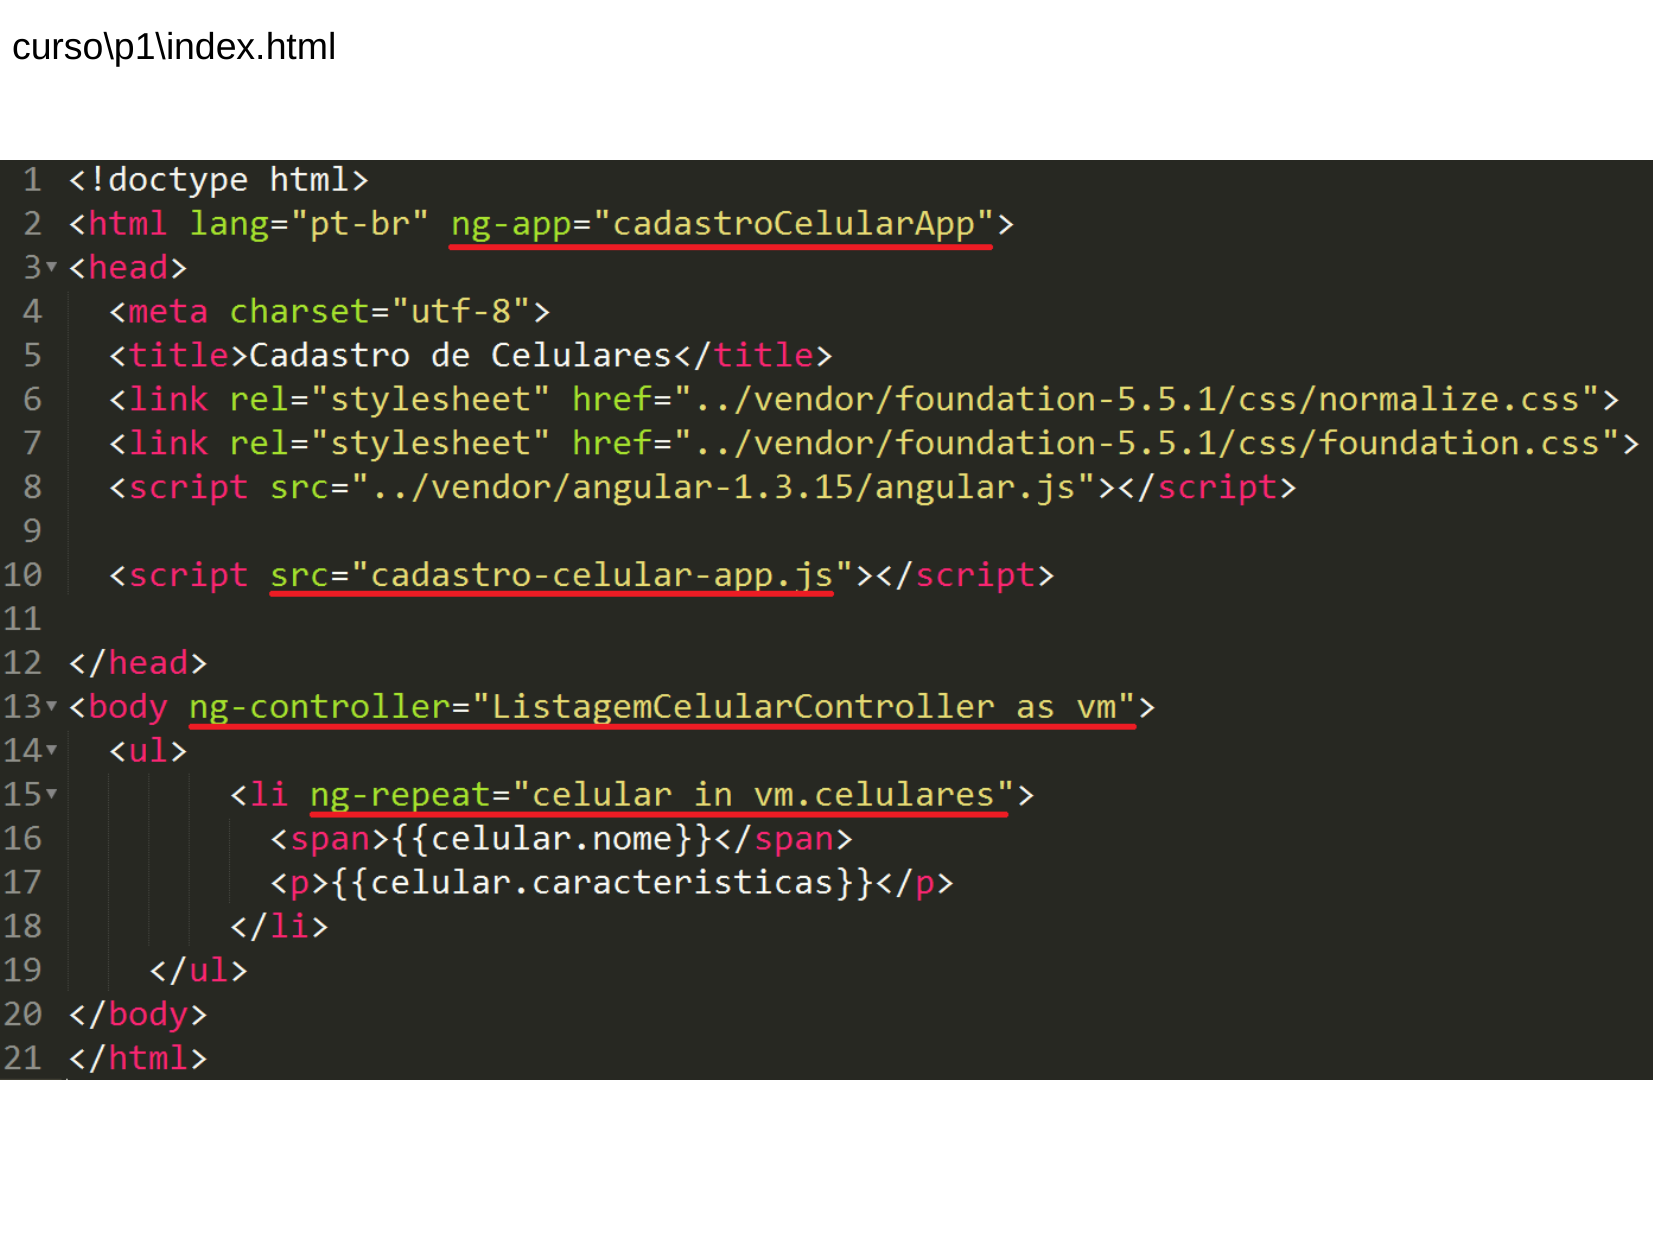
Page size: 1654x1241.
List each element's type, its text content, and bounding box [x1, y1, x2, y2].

picture [0, 160, 1653, 1080]
text_box curso\p1\index.html [0, 18, 352, 76]
